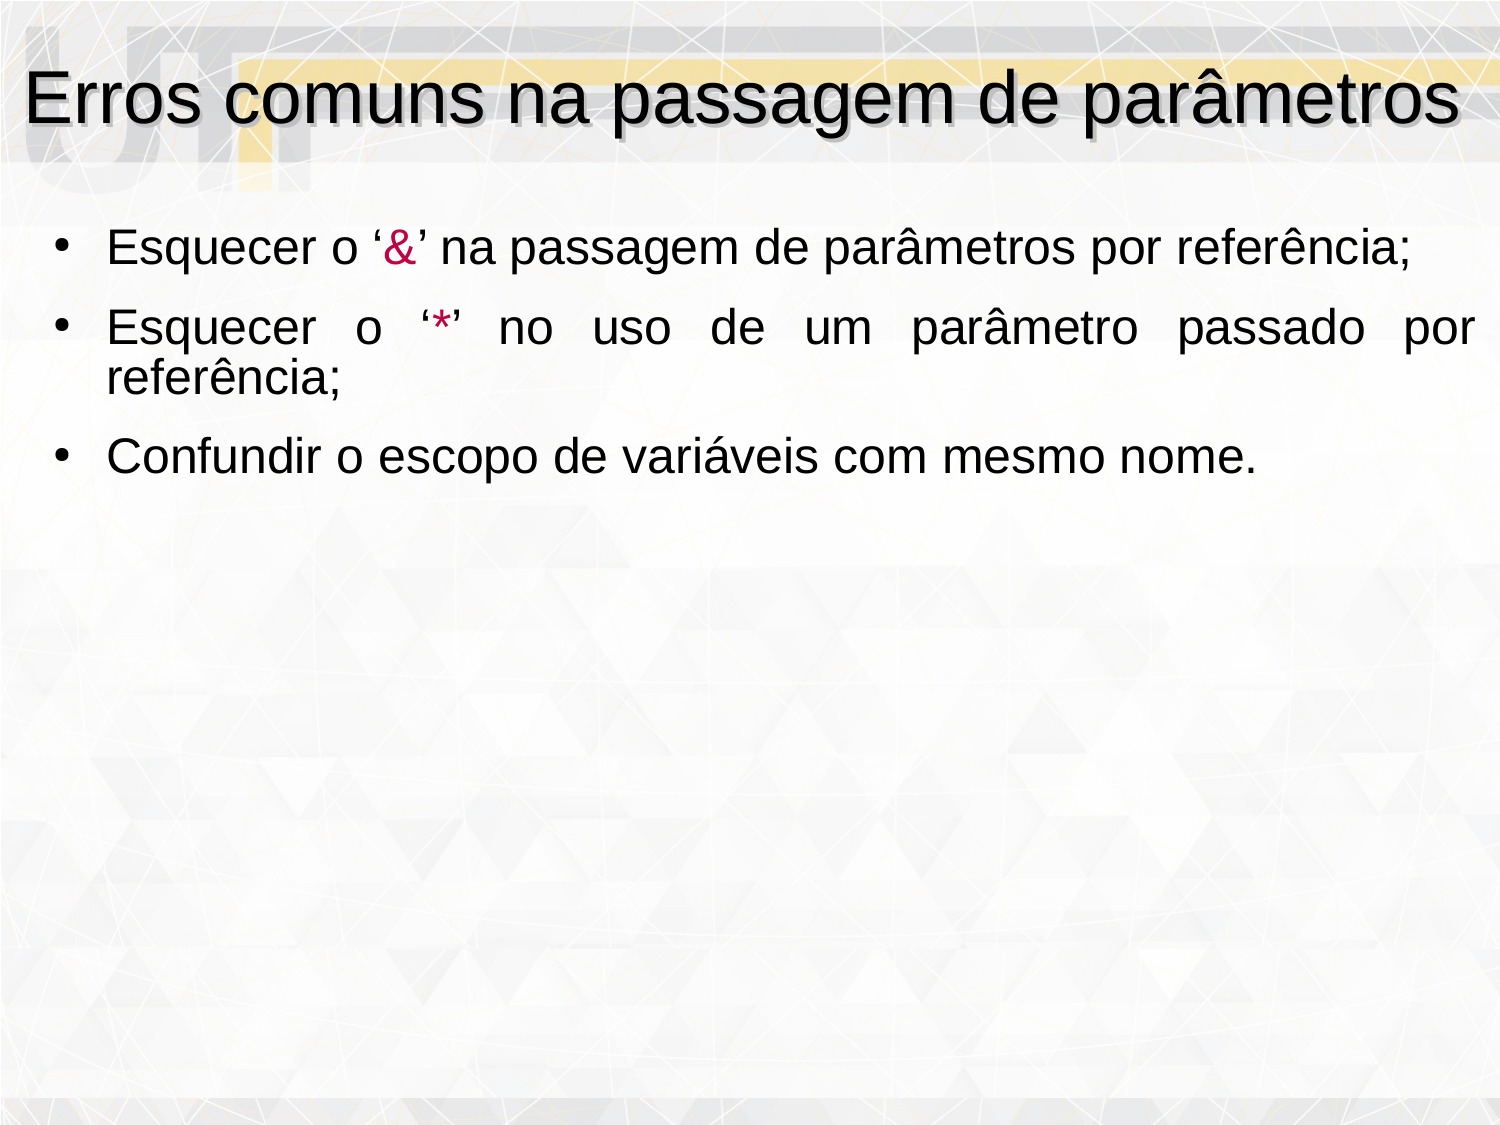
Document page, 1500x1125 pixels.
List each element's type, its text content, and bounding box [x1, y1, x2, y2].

title Erros comuns na passagem de parâmetros [23, 18, 1489, 178]
list Esquecer o ‘&’ na passagem de parâmetros por referência; Esquecer o ‘*’ no uso de um parâmetro passado por referência; Confundir o escopo de variáveis com mesmo nome. [35, 224, 1477, 1087]
